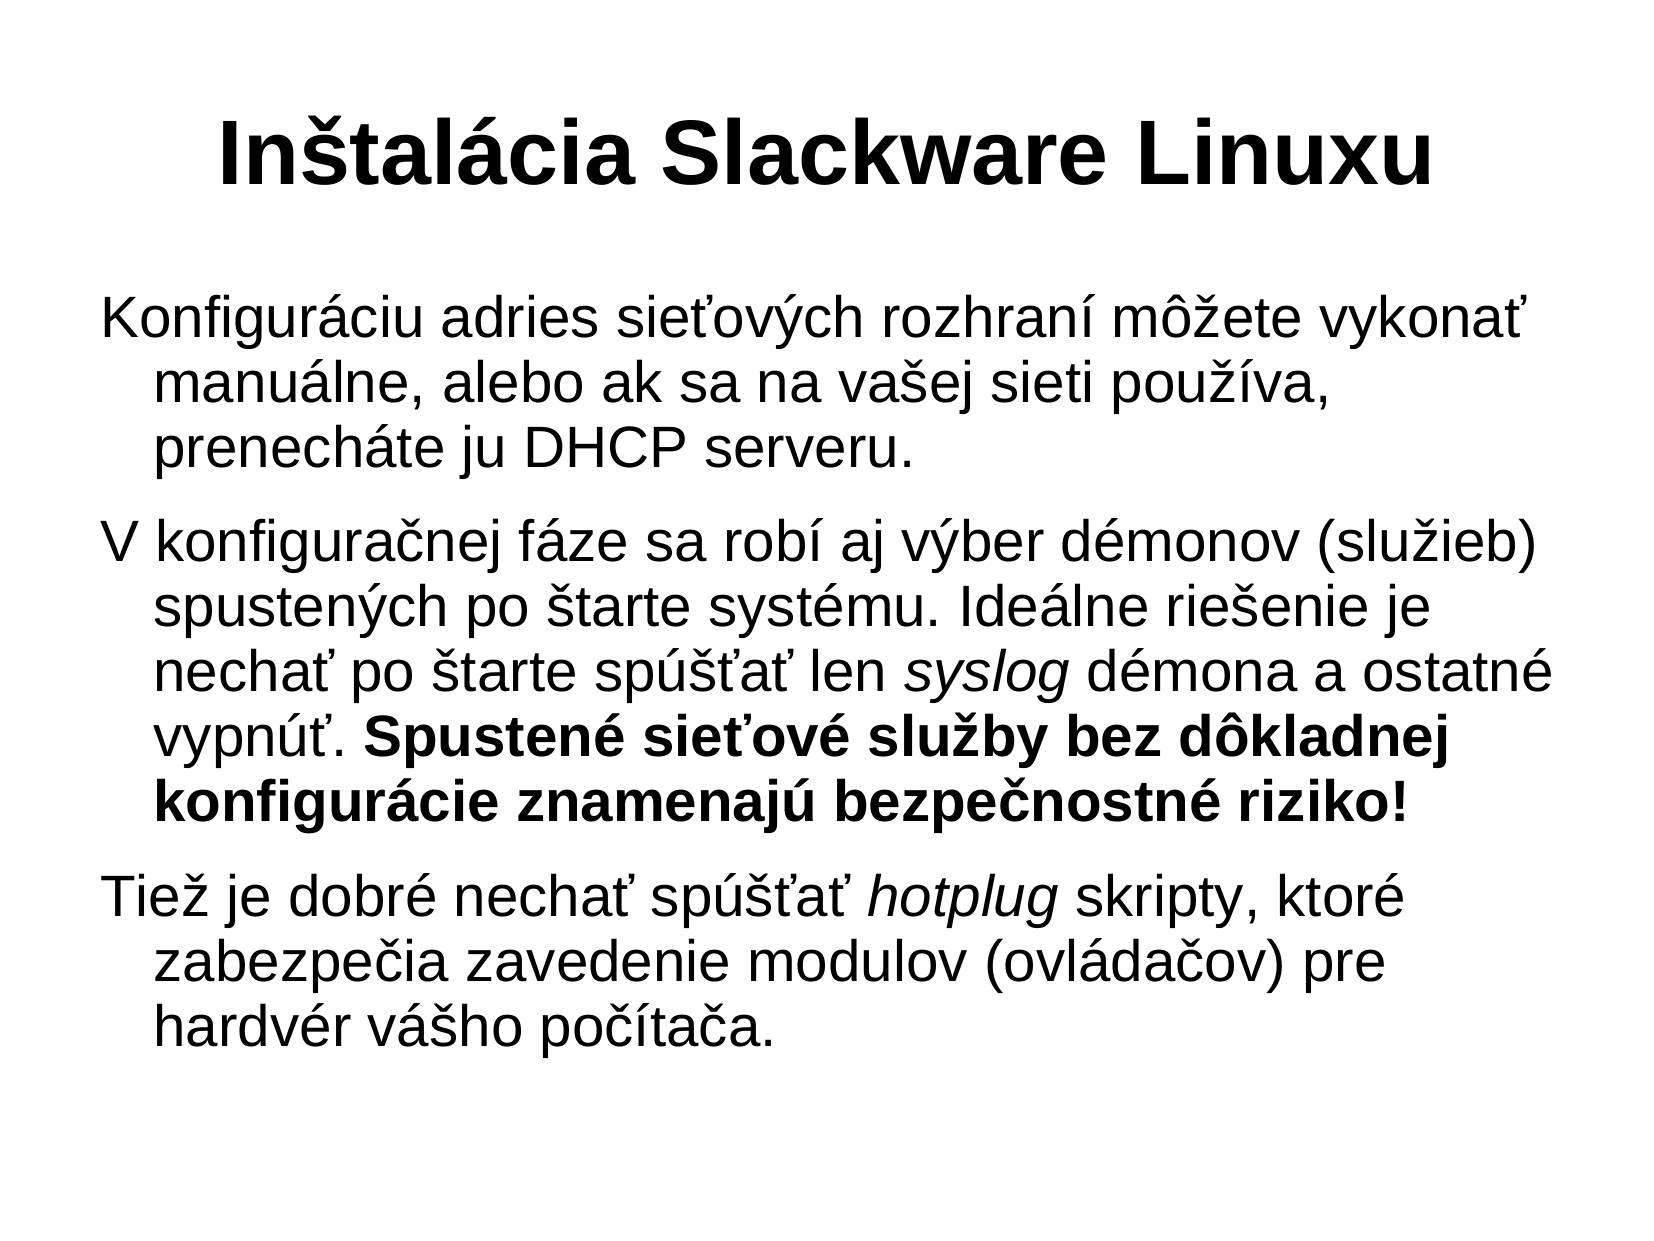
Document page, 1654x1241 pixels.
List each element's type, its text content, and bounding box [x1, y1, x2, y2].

title Inštalácia Slackware Linuxu [82, 49, 1571, 257]
list Konfiguráciu adries sieťových rozhraní môžete vykonať manuálne, alebo ak sa na vašej sieti používa, prenecháte ju DHCP serveru. V konfiguračnej fáze sa robí aj výber démonov (služieb) spustených po štarte systému. Ideálne riešenie je nechať po štarte spúšťať len syslog démona a ostatné vypnúť. Spustené sieťové služby bez dôkladnej konfigurácie znamenajú bezpečnostné riziko! Tiež je dobré nechať spúšťať hotplug skripty, ktoré zabezpečia zavedenie modulov (ovládačov) pre hardvér vášho počítača. [82, 284, 1571, 1126]
